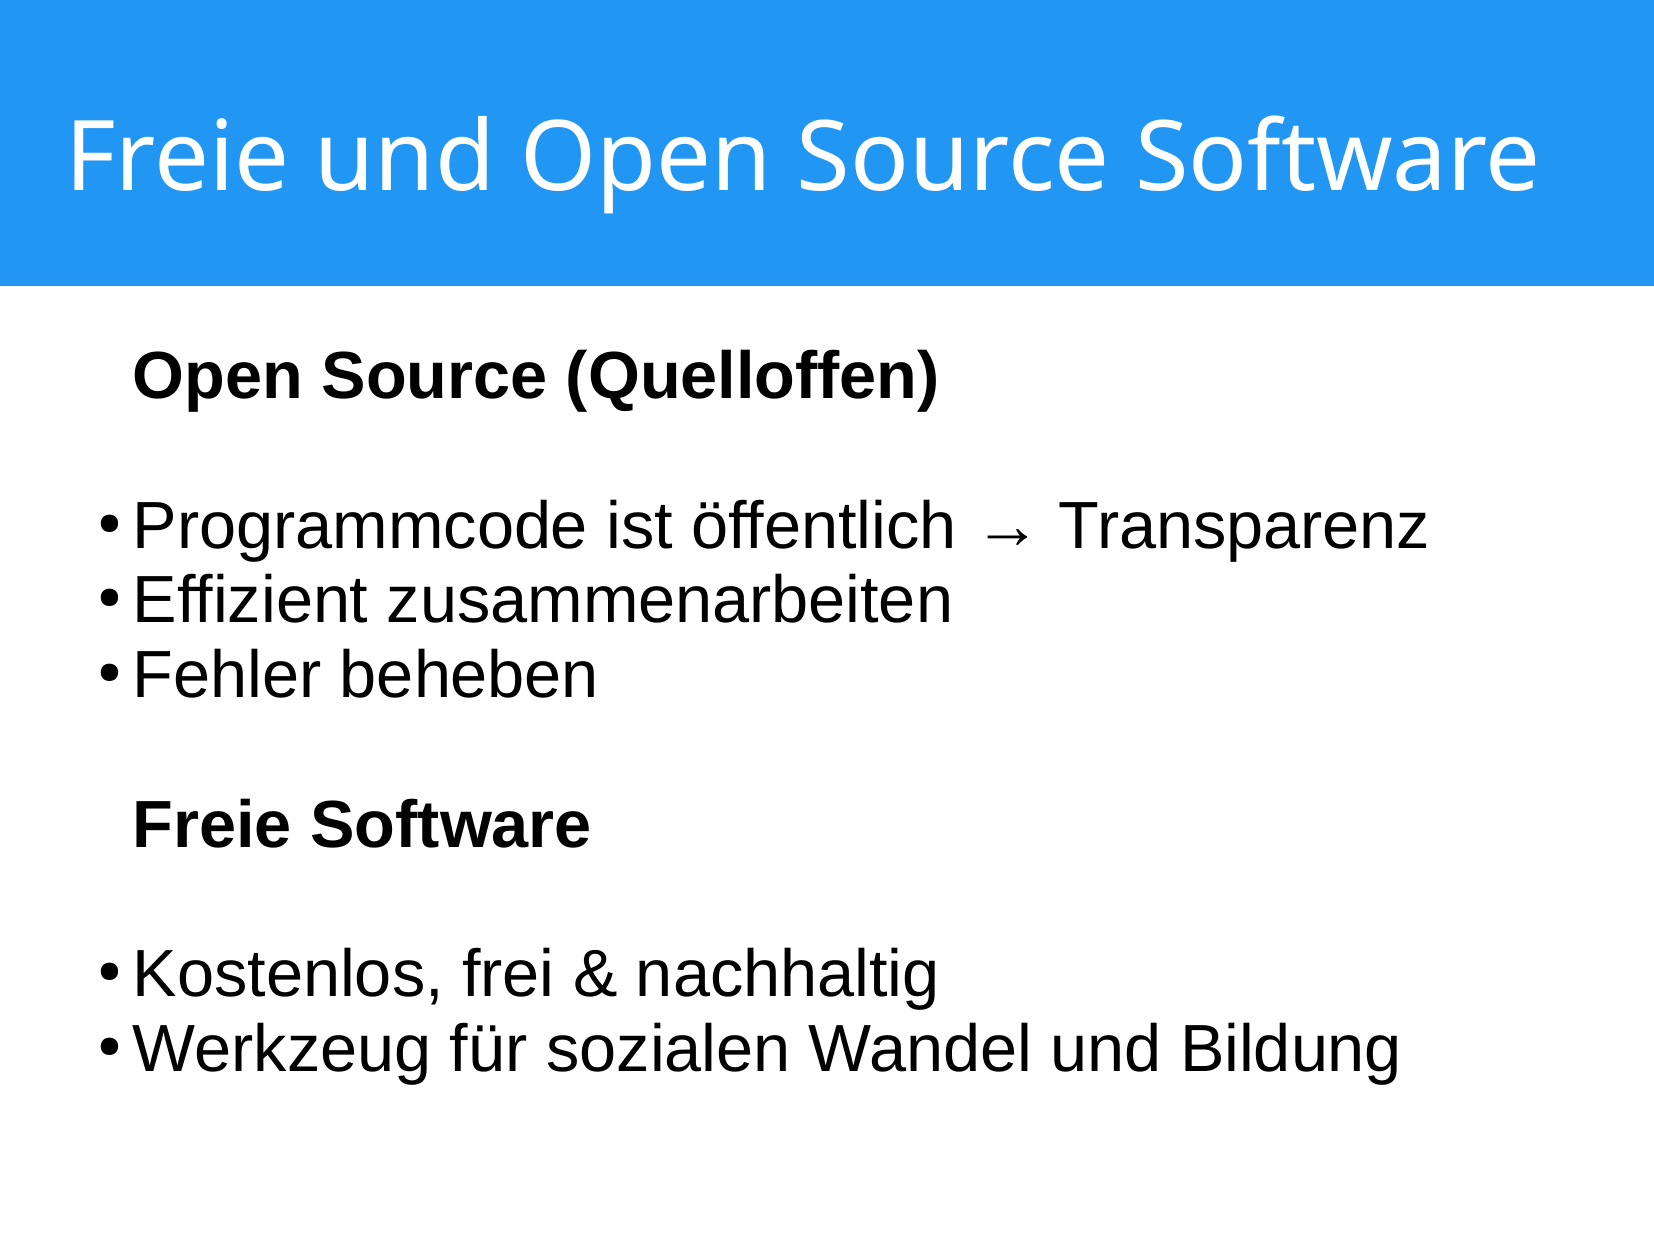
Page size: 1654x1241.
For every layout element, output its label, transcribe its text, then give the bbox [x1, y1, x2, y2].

text_box Open Source (Quelloffen) Programmcode ist öffentlich → Transparenz Effizient zusammenarbeiten Fehler beheben Freie Software Kostenlos, frei & nachhaltig Werkzeug für sozialen Wandel und Bildung [82, 330, 1512, 1182]
title Freie und Open Source Software [23, 20, 1583, 286]
